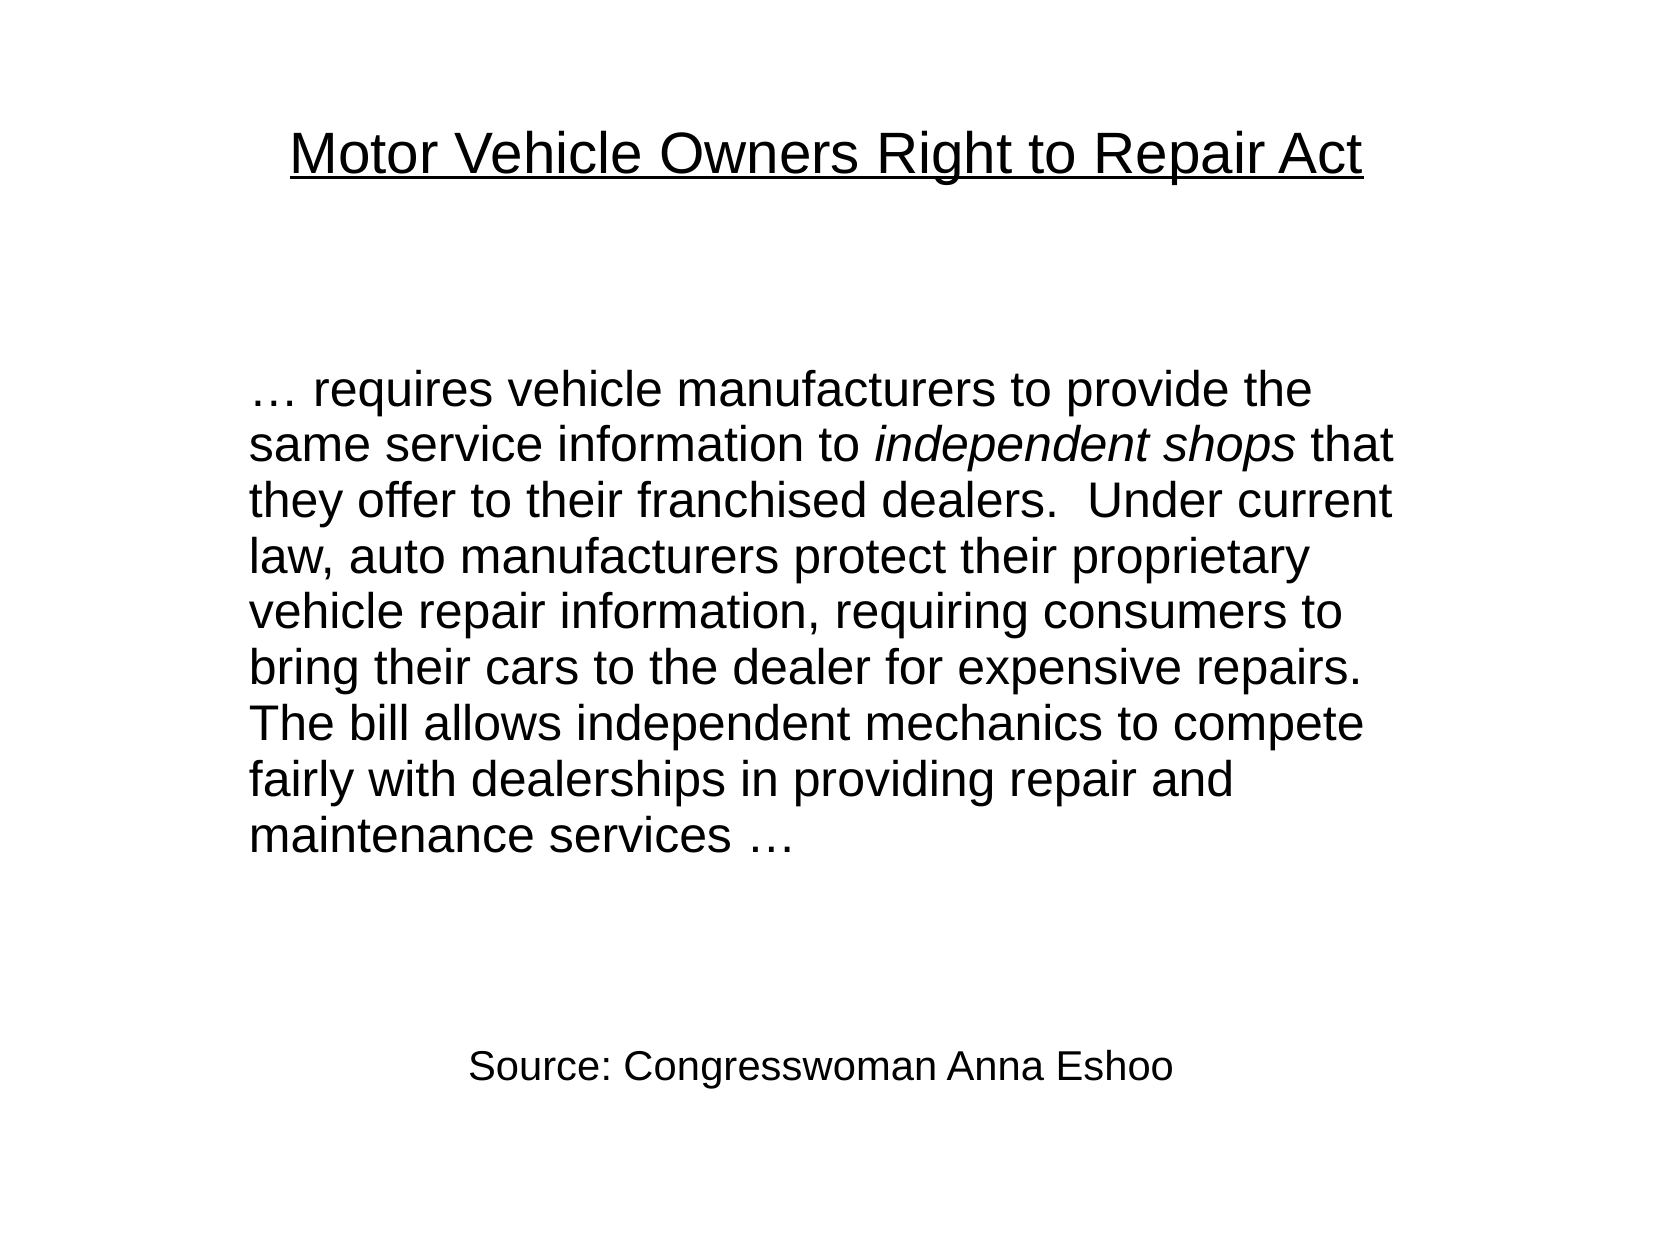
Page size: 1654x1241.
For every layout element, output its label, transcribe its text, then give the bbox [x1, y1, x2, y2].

text_box Source: Congresswoman Anna Eshoo [453, 1035, 1201, 1097]
text_box … requires vehicle manufacturers to provide the same service information to independent shops that they offer to their franchised dealers. Under current law, auto manufacturers protect their proprietary vehicle repair information, requiring consumers to bring their cars to the dealer for expensive repairs. The bill allows independent mechanics to compete fairly with dealerships in providing repair and maintenance services … [234, 353, 1420, 871]
title Motor Vehicle Owners Right to Repair Act [82, 49, 1571, 257]
